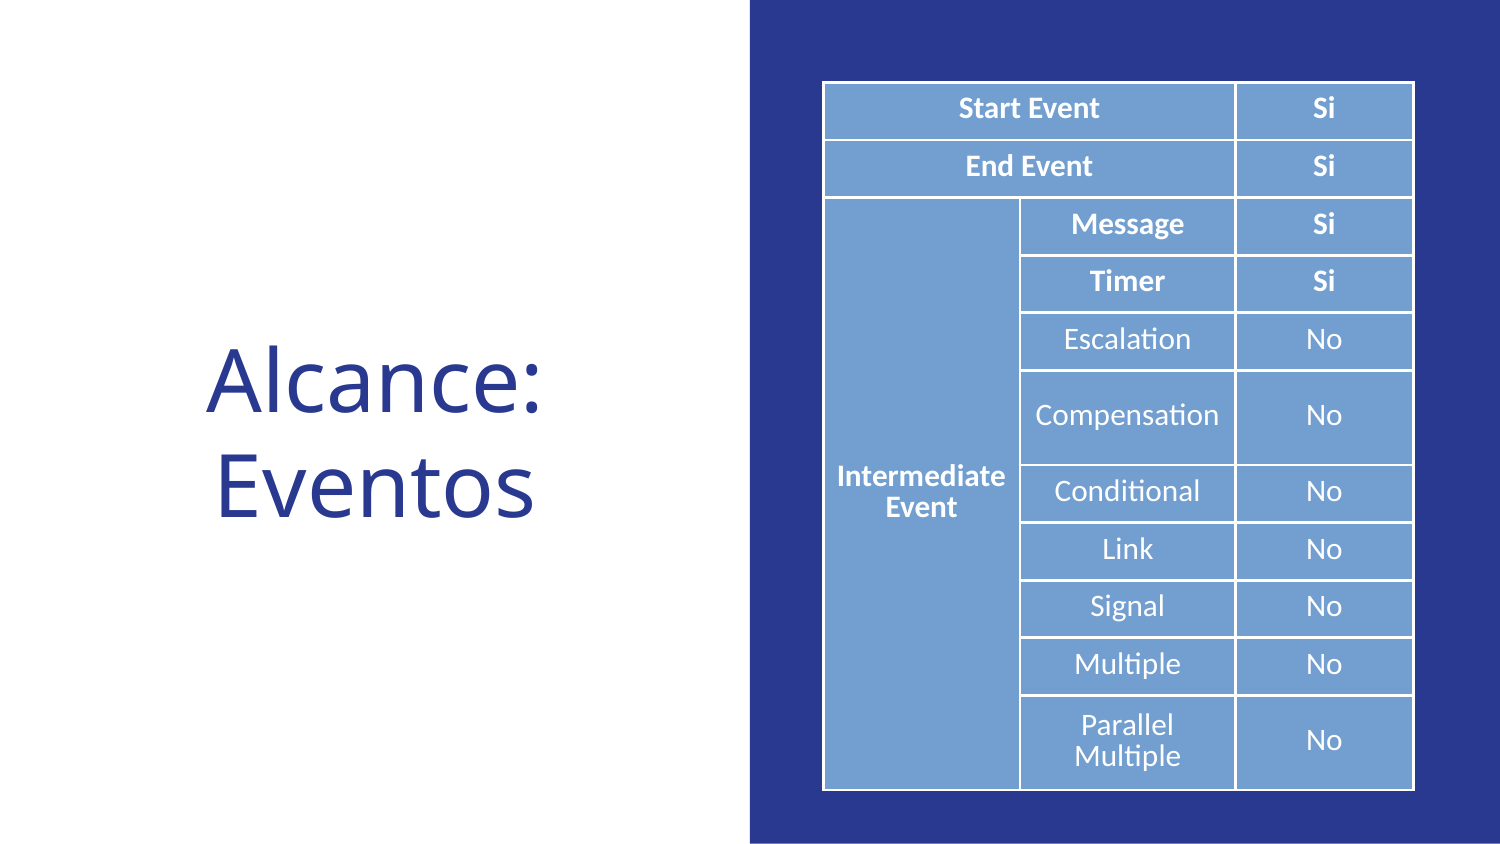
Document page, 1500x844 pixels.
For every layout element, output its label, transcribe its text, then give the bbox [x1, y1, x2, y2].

table_cell Intermediate Event [825, 199, 1019, 789]
table_cell Signal [1021, 582, 1234, 636]
table_cell No [1237, 697, 1412, 789]
table_cell Compensation [1021, 372, 1234, 464]
table_cell No [1237, 582, 1412, 636]
table_cell No [1237, 314, 1412, 369]
table_cell No [1237, 372, 1412, 464]
table_cell No [1237, 639, 1412, 694]
table_cell Si [1237, 199, 1412, 254]
table_cell End Event [825, 141, 1234, 196]
table_cell Conditional [1021, 466, 1234, 521]
title Alcance: Eventos [43, 293, 708, 551]
table_cell Timer [1021, 257, 1234, 311]
table_cell Si [1237, 257, 1412, 311]
table_cell No [1237, 466, 1412, 521]
table_cell Parallel Multiple [1021, 697, 1234, 789]
table_cell Multiple [1021, 639, 1234, 694]
table_header Si [1237, 84, 1412, 139]
table_cell Message [1021, 199, 1234, 254]
table_cell Link [1021, 524, 1234, 579]
table_cell No [1237, 524, 1412, 579]
table_header Start Event [825, 84, 1234, 139]
table_cell Si [1237, 141, 1412, 196]
table_cell Escalation [1021, 314, 1234, 369]
